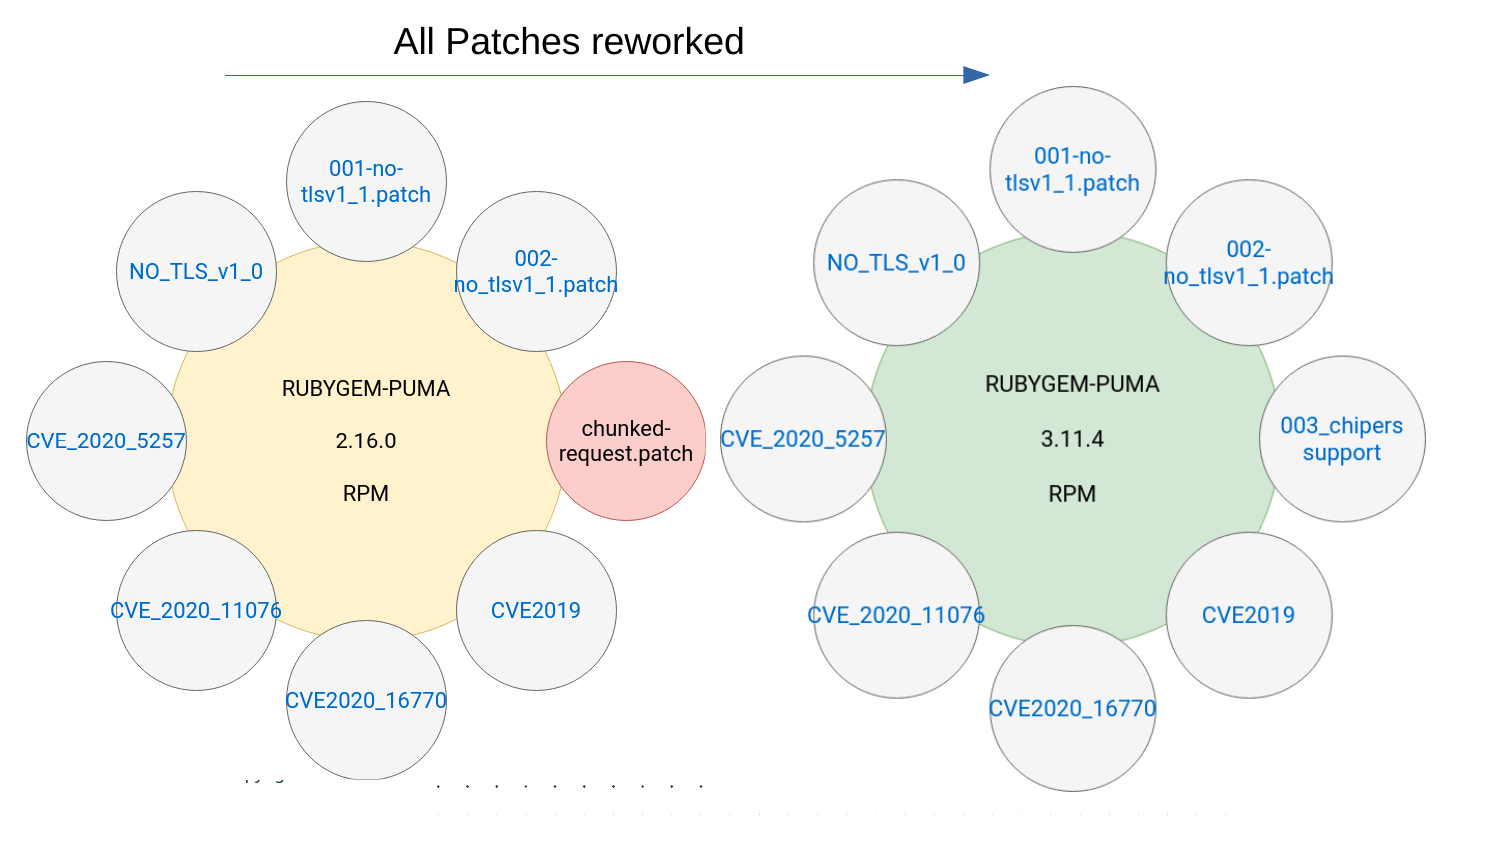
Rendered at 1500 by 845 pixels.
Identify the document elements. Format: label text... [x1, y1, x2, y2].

picture [720, 86, 1426, 792]
picture [26, 101, 706, 781]
text_box All Patches reworked [378, 13, 1500, 70]
